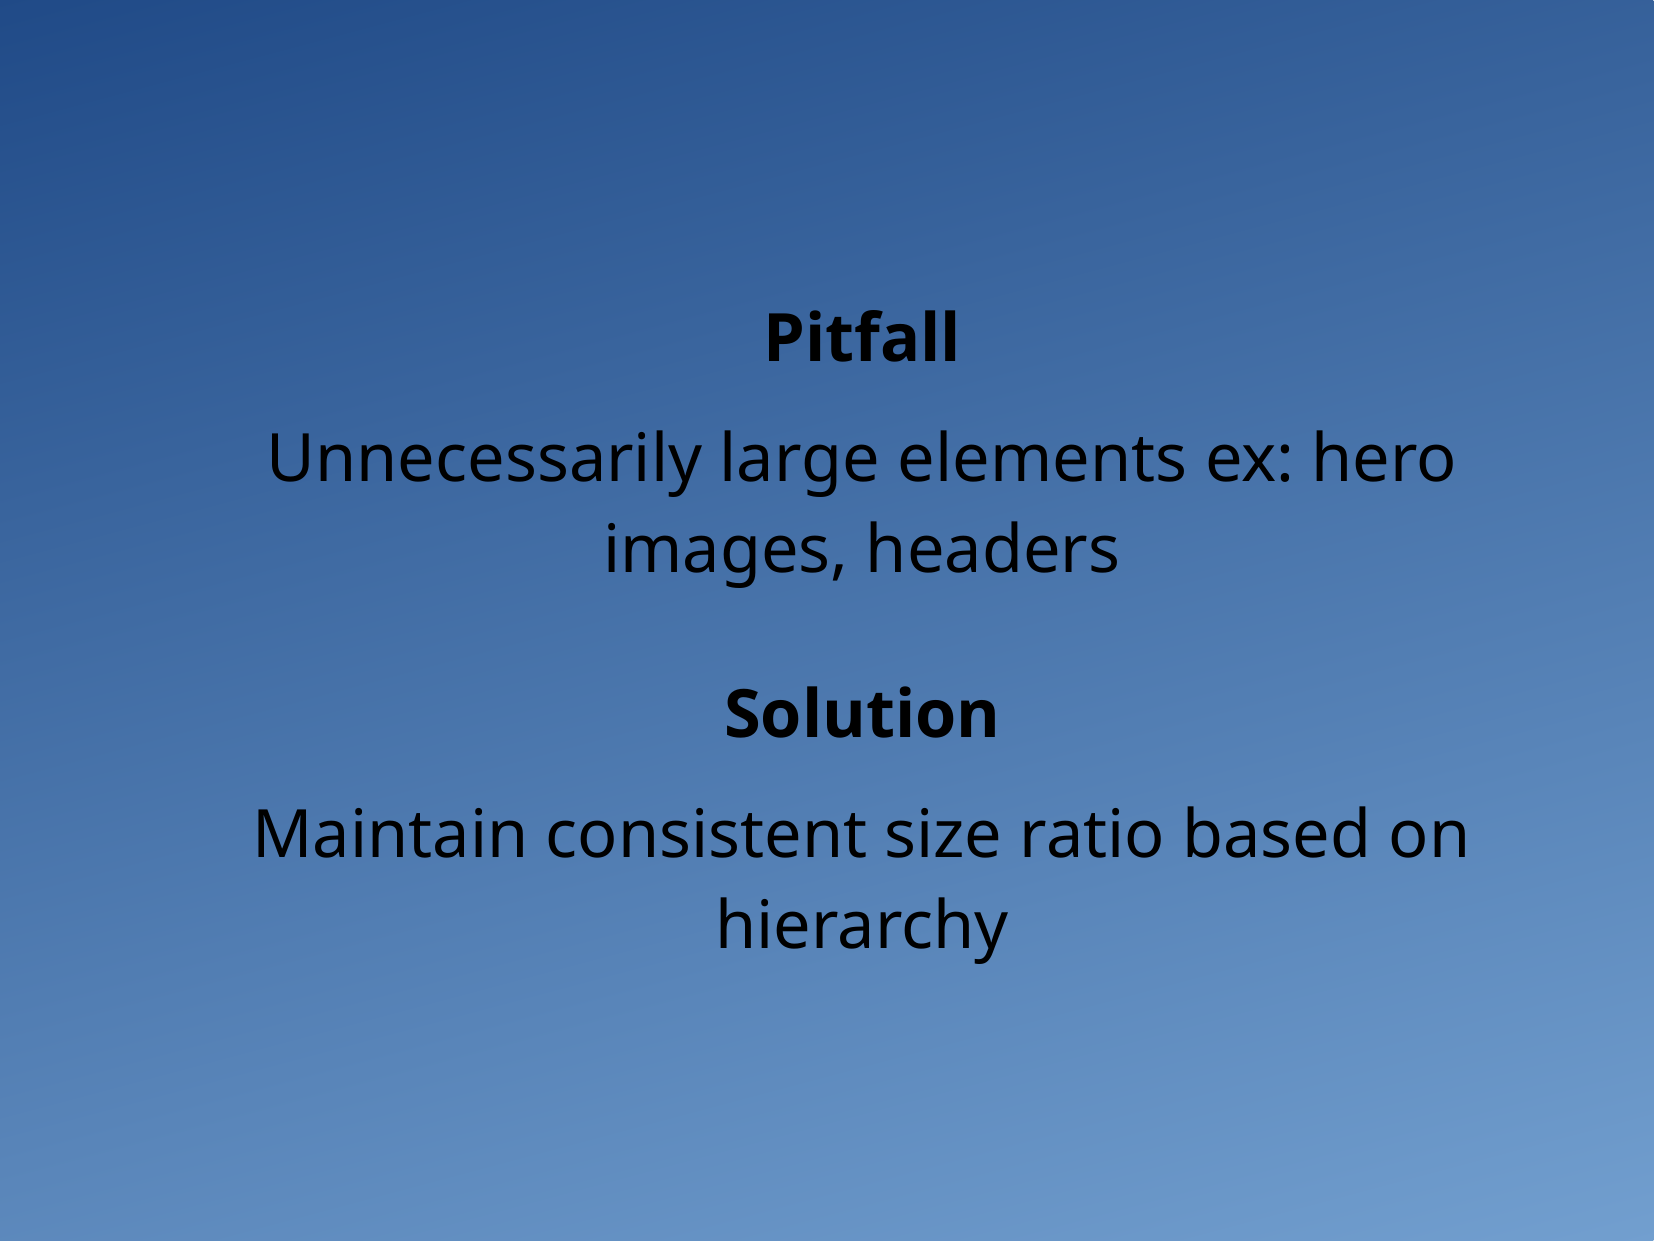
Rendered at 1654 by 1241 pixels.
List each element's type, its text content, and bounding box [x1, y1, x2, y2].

list Solution Maintain consistent size ratio based on hierarchy [82, 665, 1571, 1009]
list Pitfall Unnecessarily large elements ex: hero images, headers [82, 290, 1571, 634]
